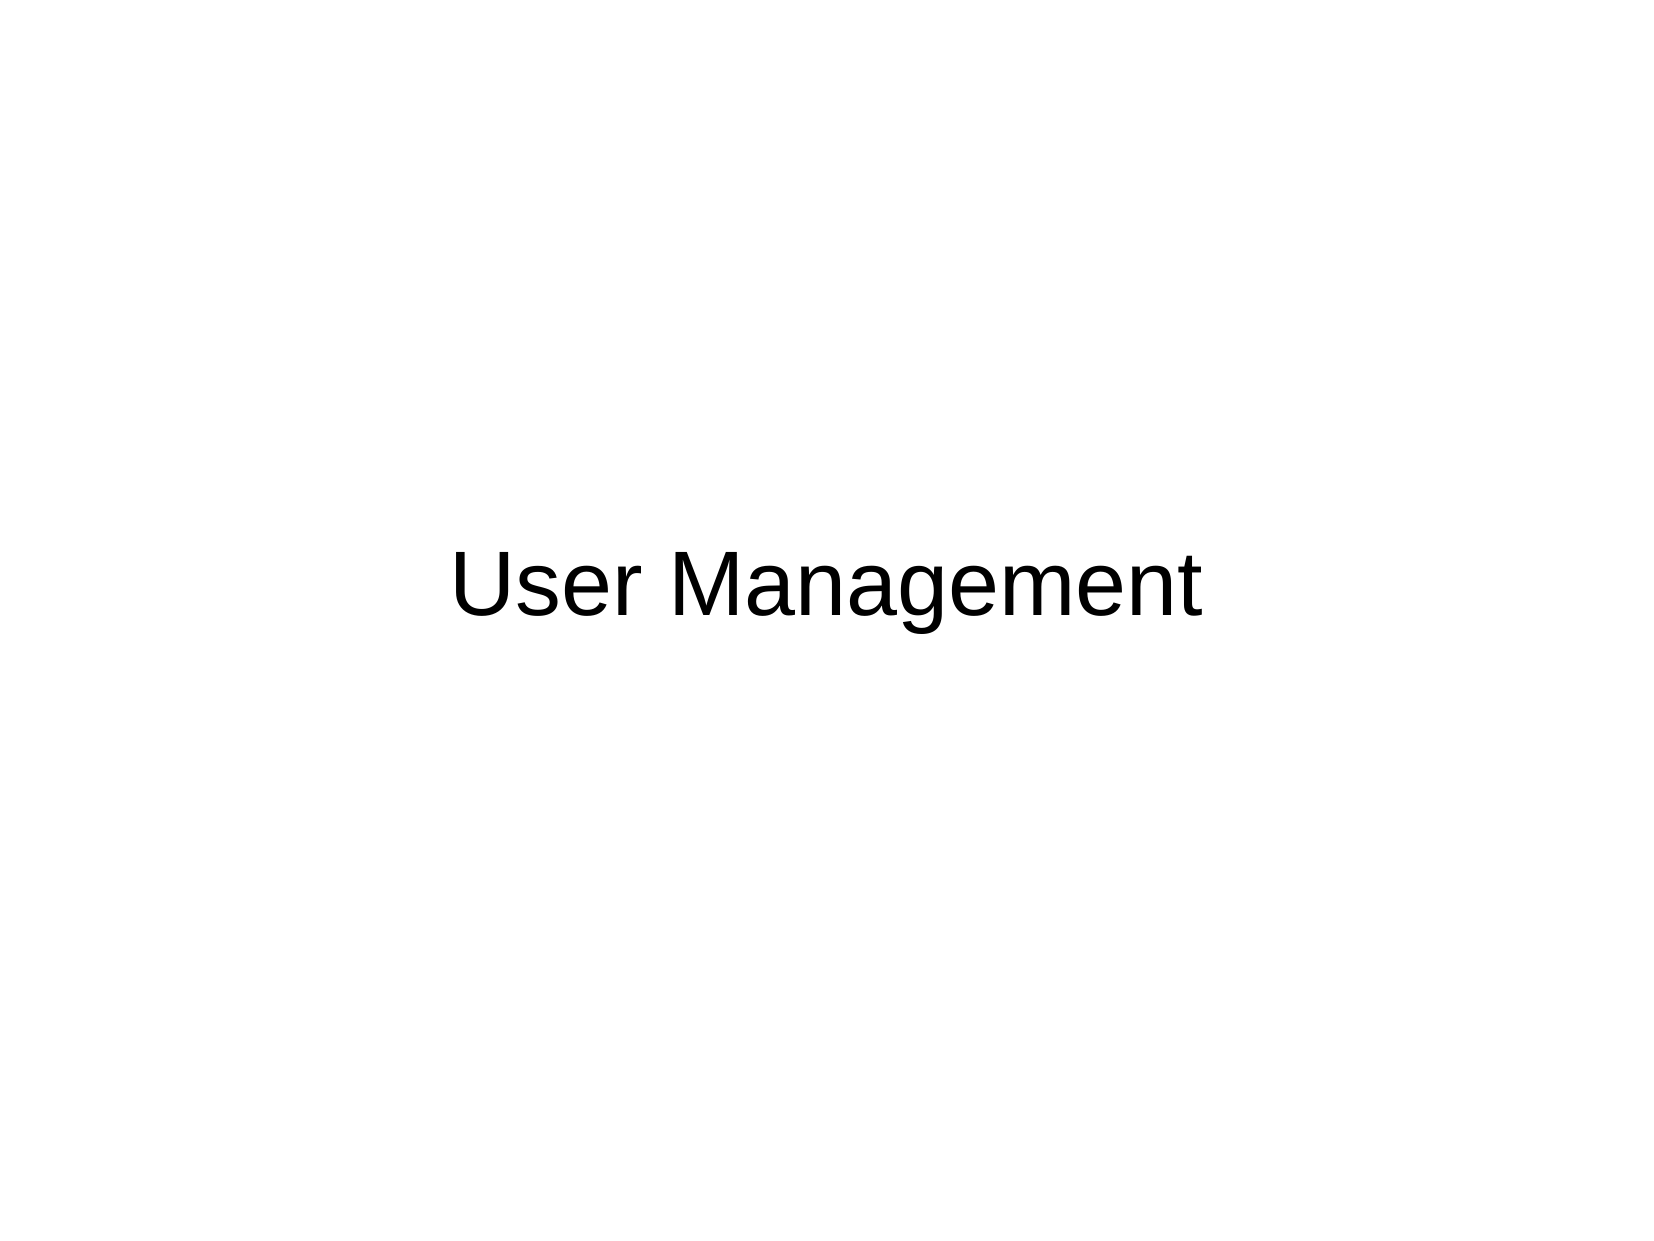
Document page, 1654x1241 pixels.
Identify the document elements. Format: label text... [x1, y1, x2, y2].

title User Management [82, 480, 1571, 688]
